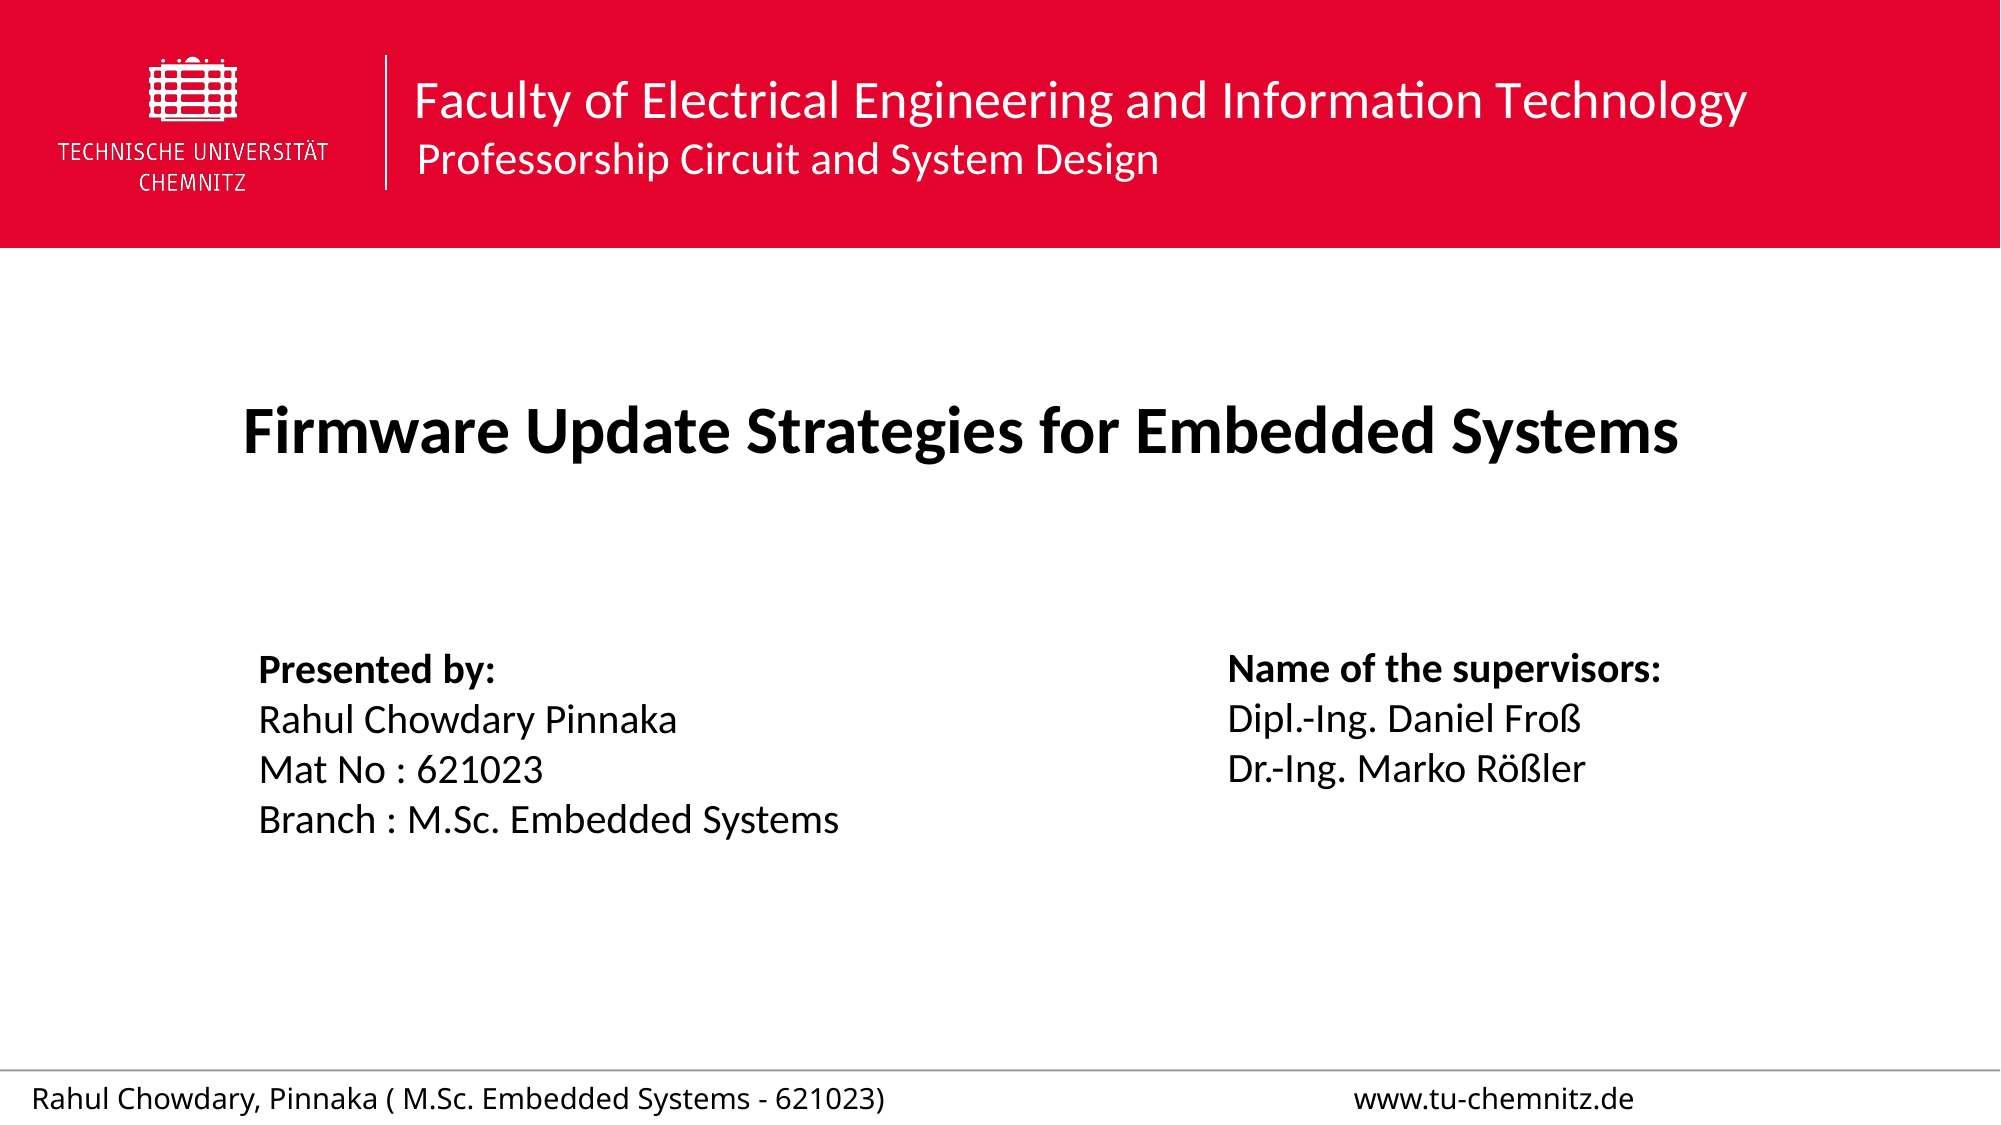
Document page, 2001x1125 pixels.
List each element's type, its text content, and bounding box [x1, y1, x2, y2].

text_box Name of the supervisors: Dipl.-Ing. Daniel Froß Dr.-Ing. Marko Rößler [1212, 633, 1770, 801]
text_box Presented by: Rahul Chowdary Pinnaka Mat No : 621023 Branch : M.Sc. Embedded Systems [243, 633, 866, 851]
list Firmware Update Strategies for Embedded Systems [243, 394, 1832, 469]
